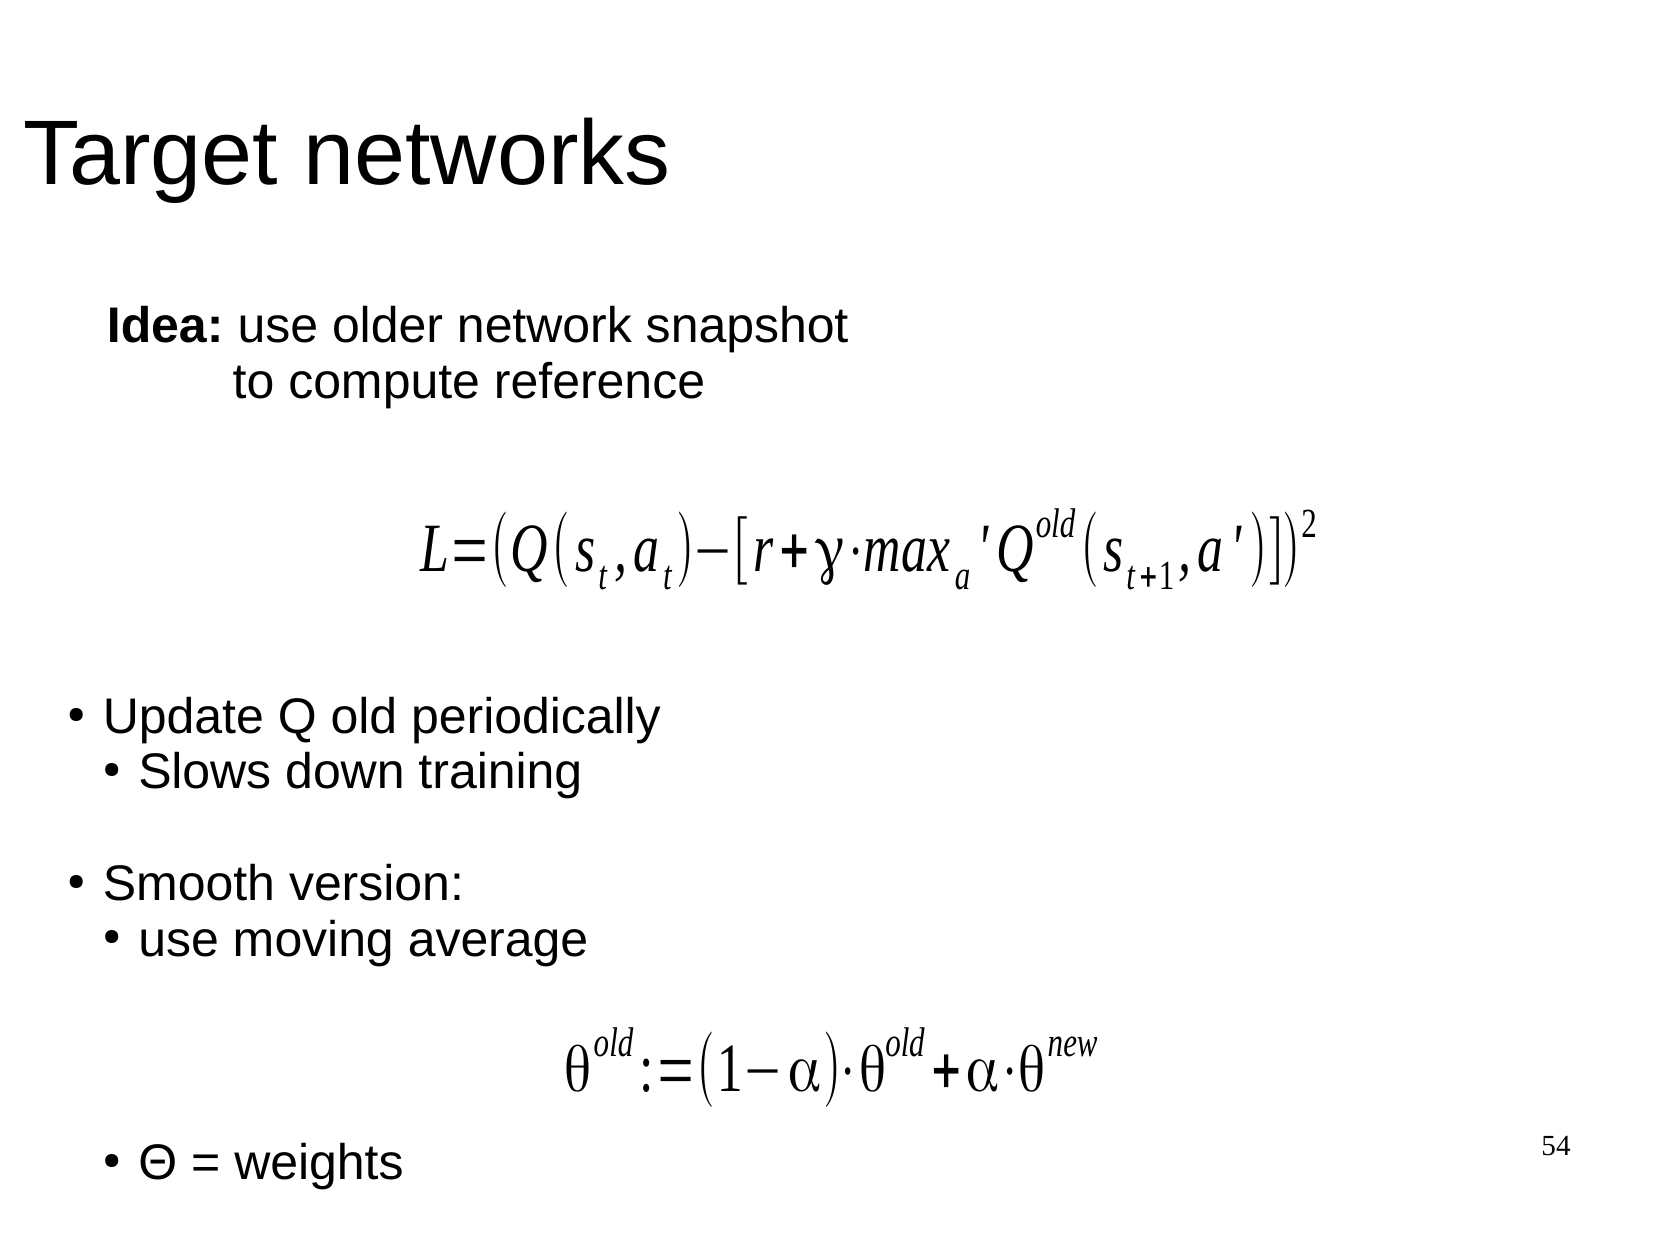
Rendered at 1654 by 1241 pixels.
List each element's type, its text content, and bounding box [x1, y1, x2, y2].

chart [403, 498, 1328, 597]
chart [551, 1017, 1111, 1110]
title Target networks [23, 49, 1512, 257]
text_box Idea: use older network snapshot to compute reference Update Q old periodically Slows down training Smooth version: use moving average Θ = weights [17, 234, 921, 1207]
